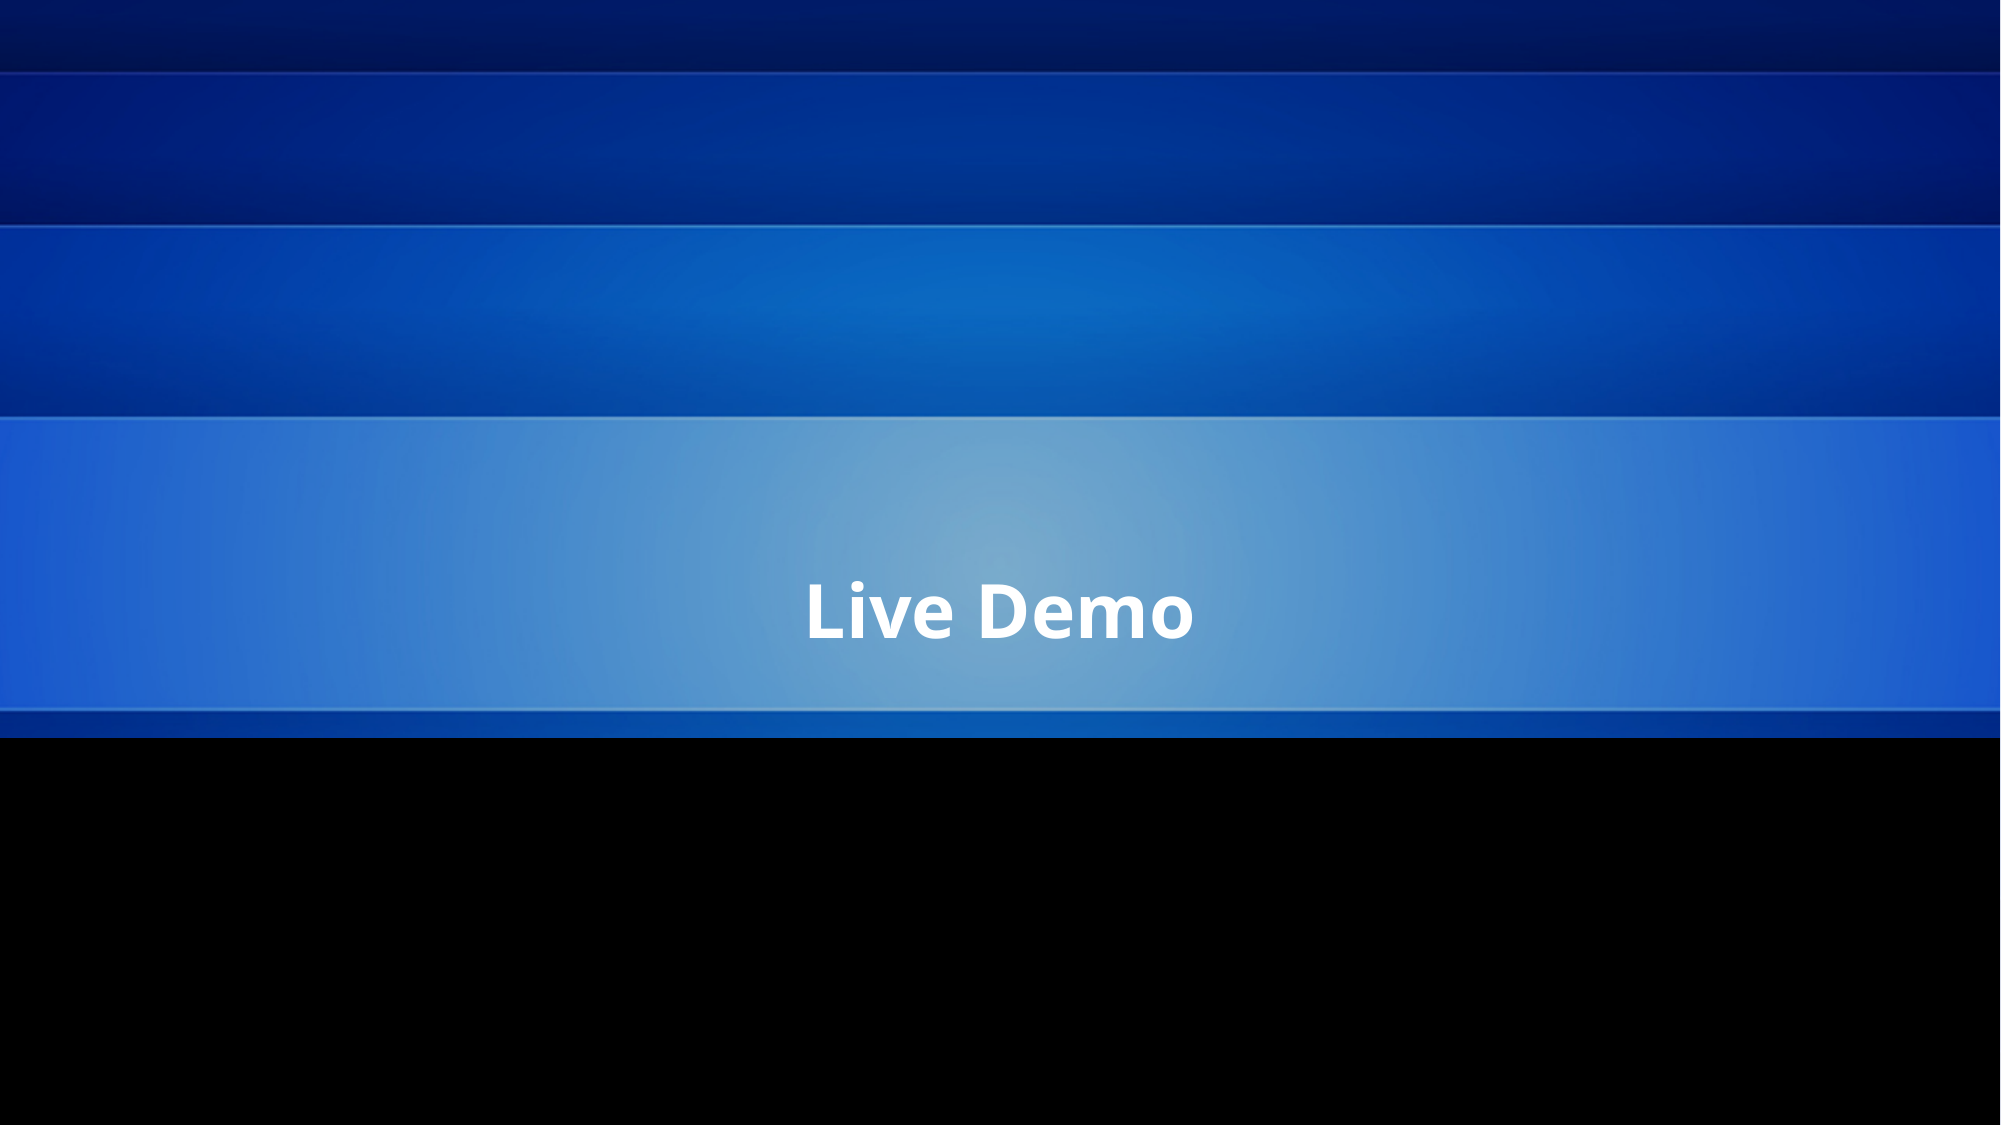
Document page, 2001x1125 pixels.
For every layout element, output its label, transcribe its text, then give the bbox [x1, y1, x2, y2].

title Live Demo [137, 562, 1863, 667]
